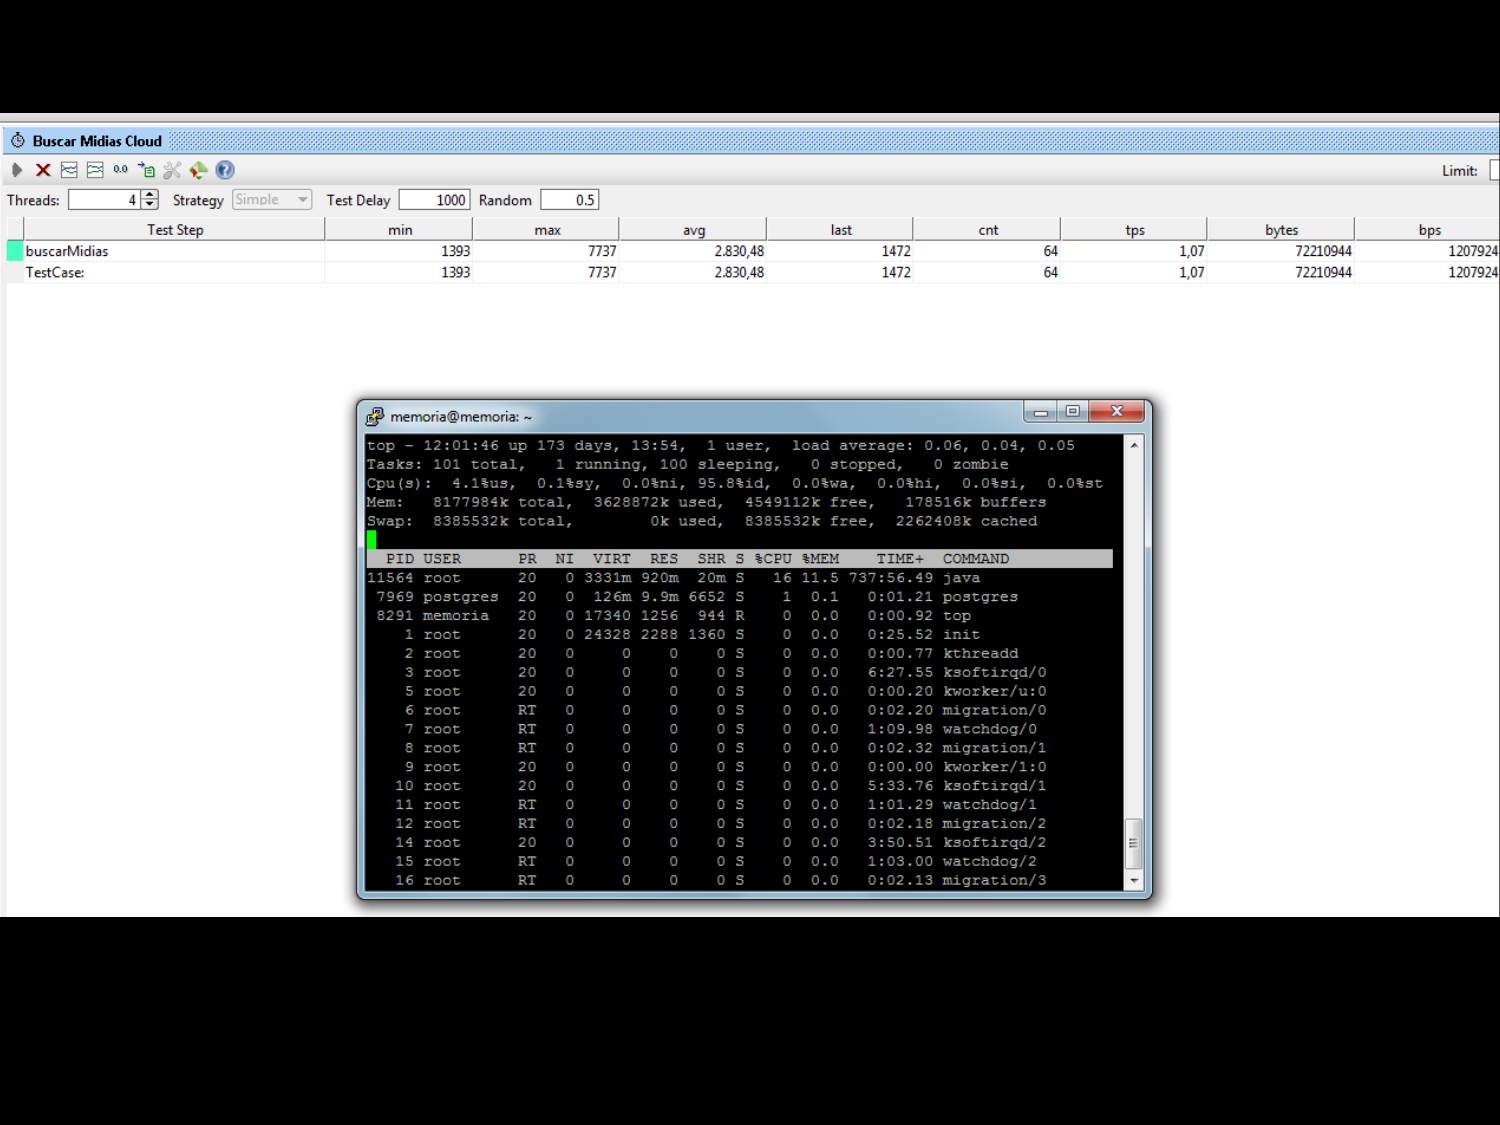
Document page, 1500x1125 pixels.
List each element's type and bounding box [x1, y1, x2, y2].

picture [0, 113, 1500, 917]
